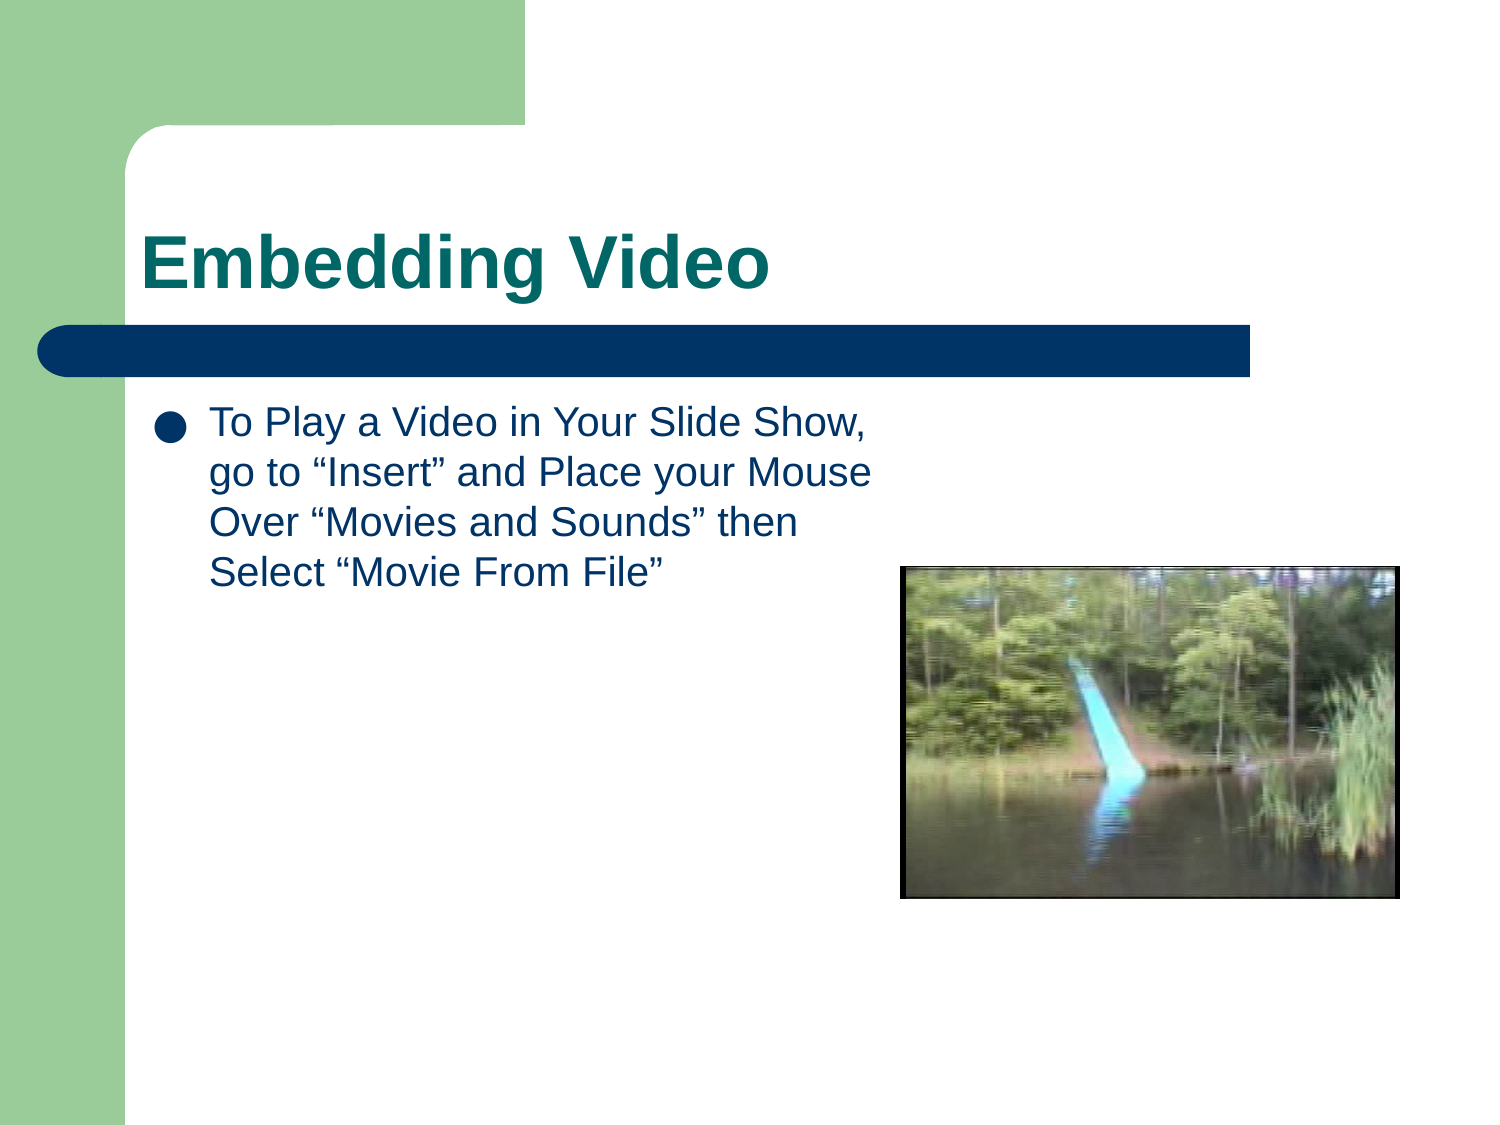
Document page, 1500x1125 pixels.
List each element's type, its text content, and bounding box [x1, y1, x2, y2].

title Embedding Video [125, 125, 1425, 313]
list To Play a Video in Your Slide Show, go to “Insert” and Place your Mouse Over “Movies and Sounds” then Select “Movie From File” [137, 387, 900, 1075]
picture [900, 566, 1400, 899]
